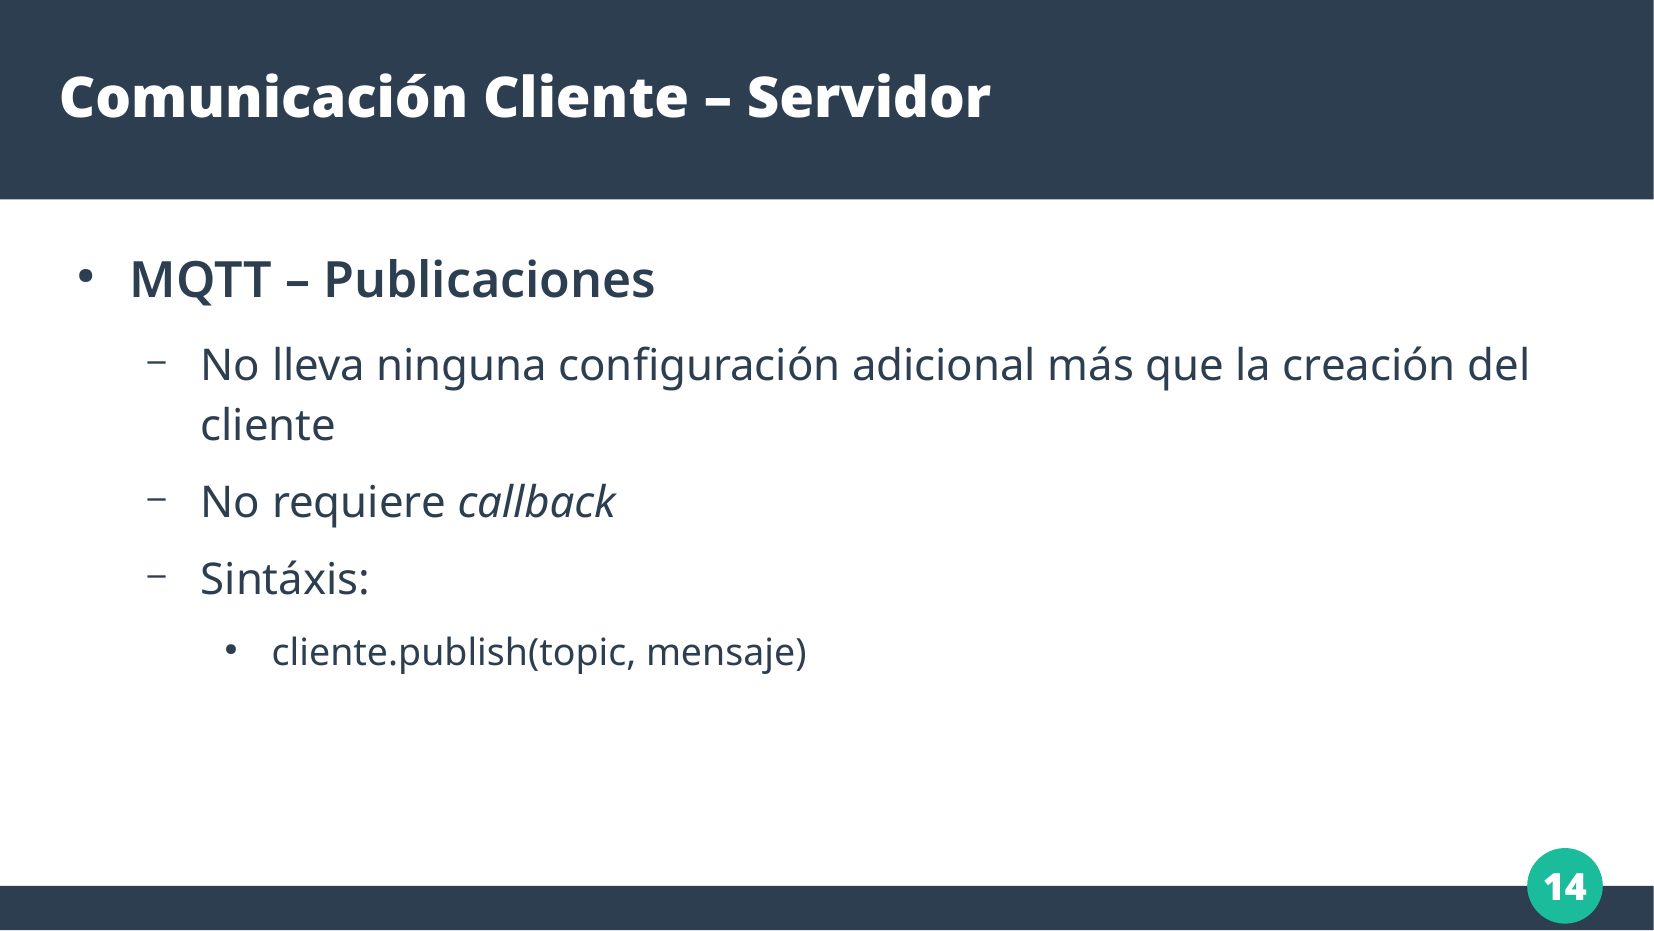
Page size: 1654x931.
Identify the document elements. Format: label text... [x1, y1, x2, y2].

list MQTT – Publicaciones No lleva ninguna configuración adicional más que la creación del cliente No requiere callback Sintáxis: cliente.publish(topic, mensaje) [59, 243, 1595, 864]
title Comunicación Cliente – Servidor [59, 37, 1595, 155]
